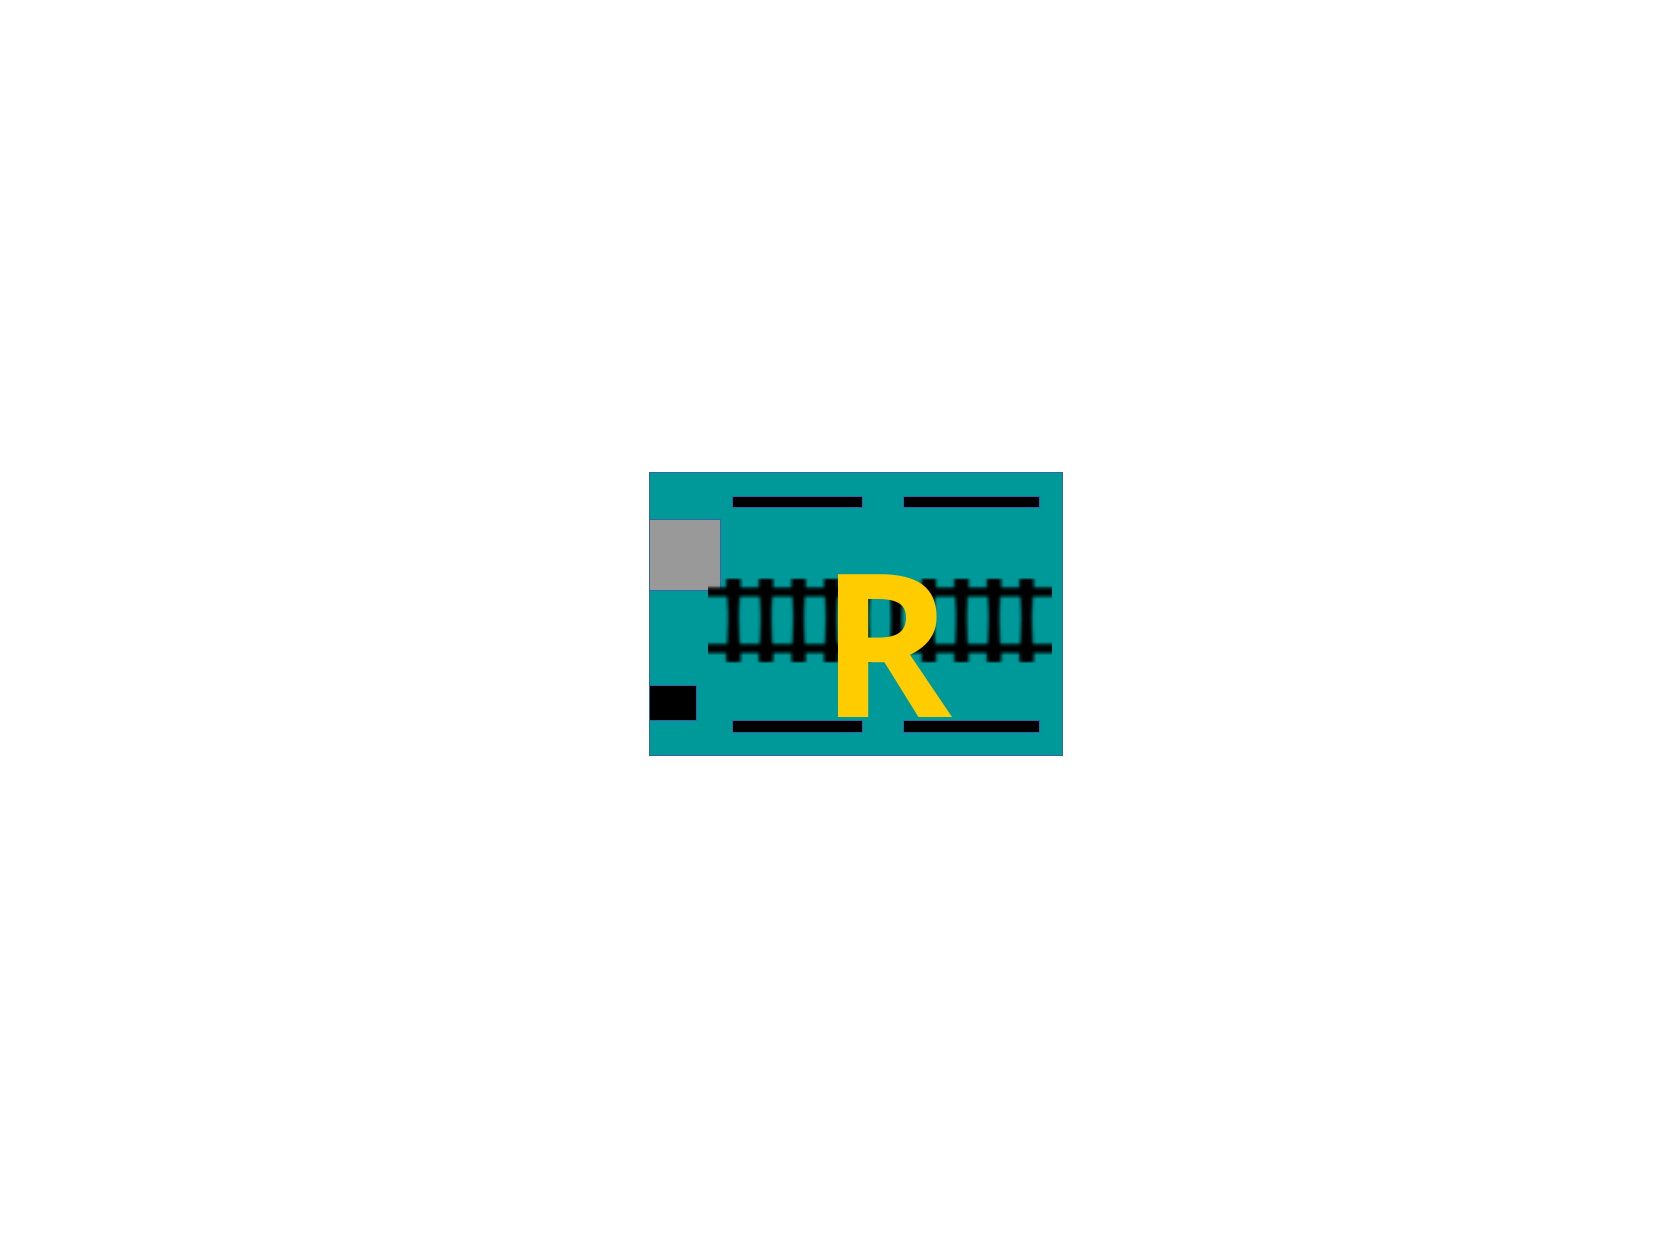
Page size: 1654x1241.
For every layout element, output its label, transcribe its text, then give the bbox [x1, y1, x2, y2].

text_box [1052, 472, 1063, 756]
text_box [649, 472, 708, 756]
text_box R [805, 496, 993, 754]
text_box [903, 720, 1040, 733]
text_box [732, 720, 863, 733]
picture [708, 448, 1052, 792]
